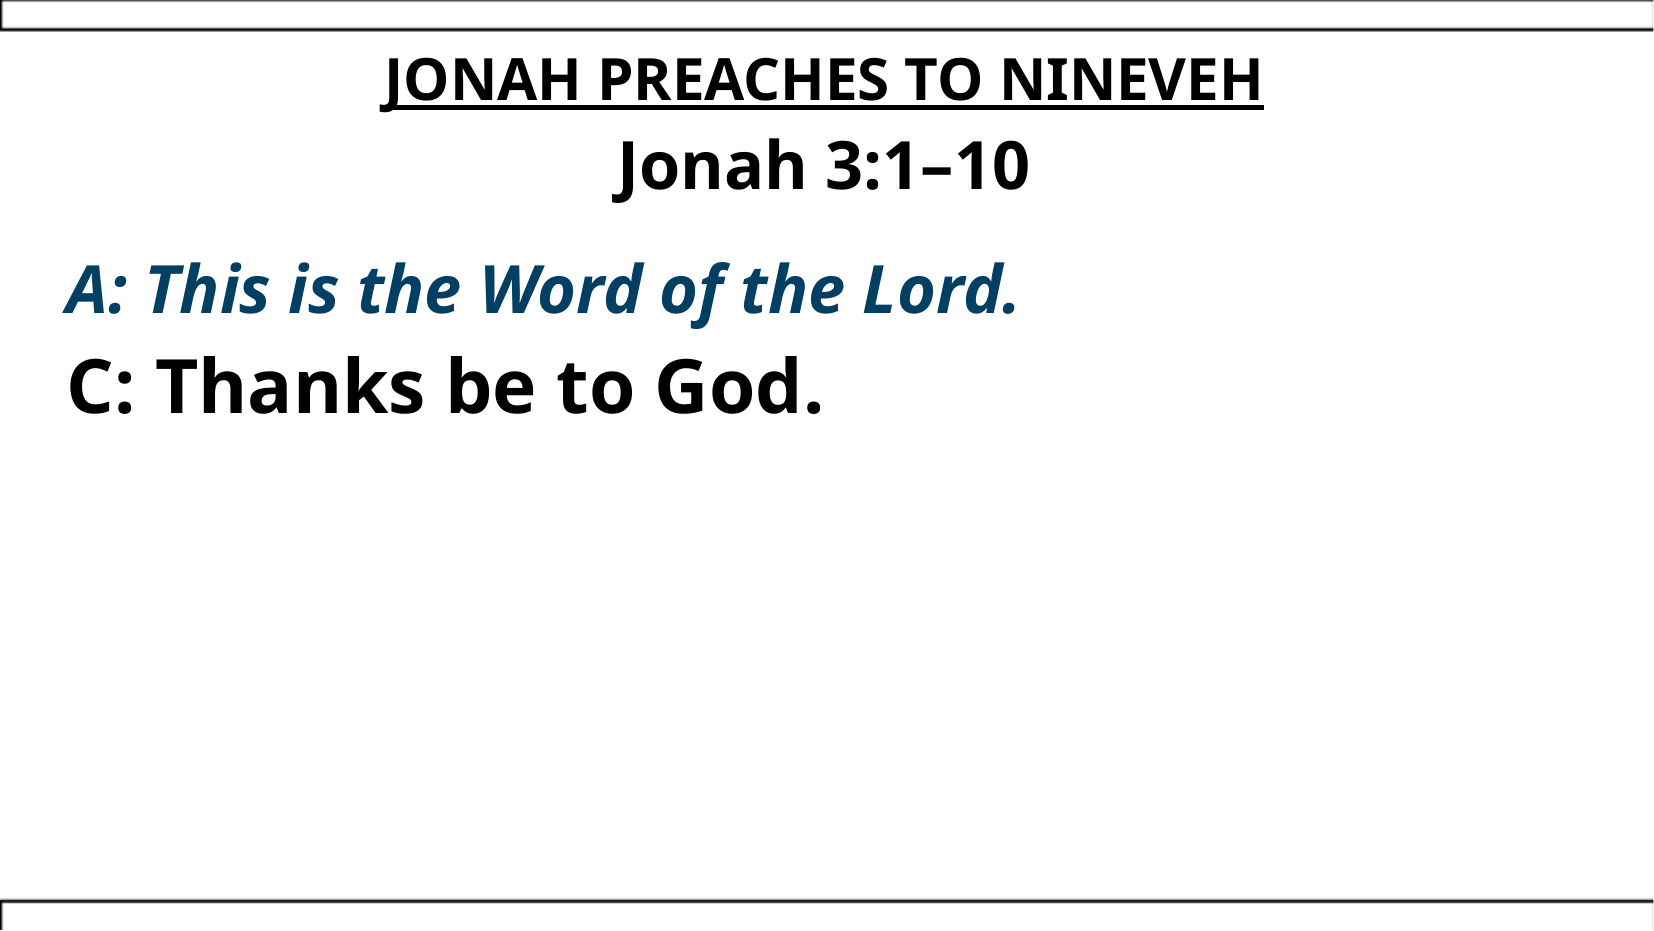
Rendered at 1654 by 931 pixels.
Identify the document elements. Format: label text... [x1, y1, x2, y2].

picture [0, 0, 1654, 930]
text_box JONAH PREACHES TO NINEVEH Jonah 3:1–10 A: This is the Word of the Lord. C: Thanks be to God. [51, 31, 1597, 434]
